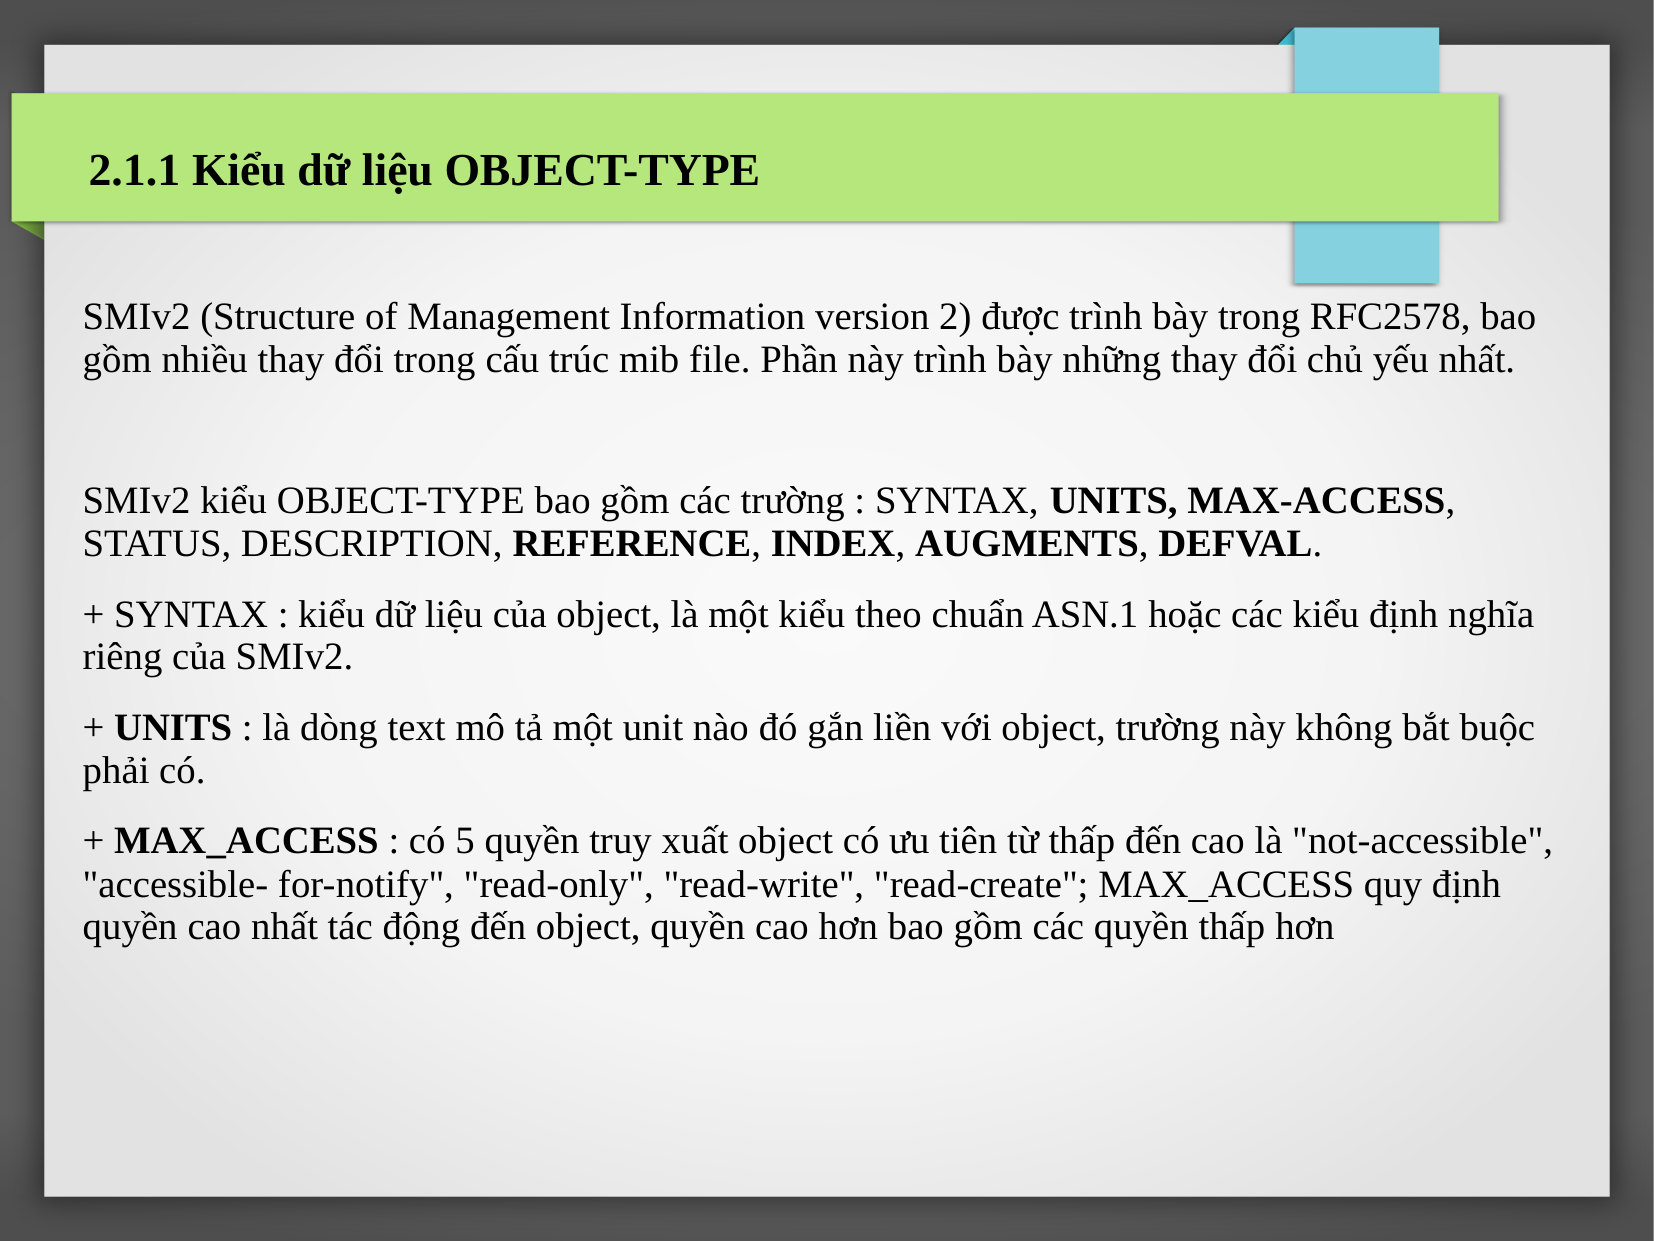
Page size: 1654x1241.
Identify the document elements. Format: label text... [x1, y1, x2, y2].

picture [0, 0, 1654, 1241]
text_box 2.1.1 Kiểu dữ liệu OBJECT-TYPE [88, 144, 916, 266]
list SMIv2 (Structure of Management Information version 2) được trình bày trong RFC2578, bao gồm nhiều thay đổi trong cấu trúc mib file. Phần này trình bày những thay đổi chủ yếu nhất. SMIv2 kiểu OBJECT-TYPE bao gồm các trường : SYNTAX, UNITS, MAX-ACCESS, STATUS, DESCRIPTION, REFERENCE, INDEX, AUGMENTS, DEFVAL. + SYNTAX : kiểu dữ liệu của object, là một kiểu theo chuẩn ASN.1 hoặc các kiểu định nghĩa riêng của SMIv2. + UNITS : là dòng text mô tả một unit nào đó gắn liền với object, trường này không bắt buộc phải có. + MAX_ACCESS : có 5 quyền truy xuất object có ưu tiên từ thấp đến cao là "not-accessible", "accessible- for-notify", "read-only", "read-write", "read-create"; MAX_ACCESS quy định quyền cao nhất tác động đến object, quyền cao hơn bao gồm các quyền thấp hơn [82, 295, 1571, 1015]
